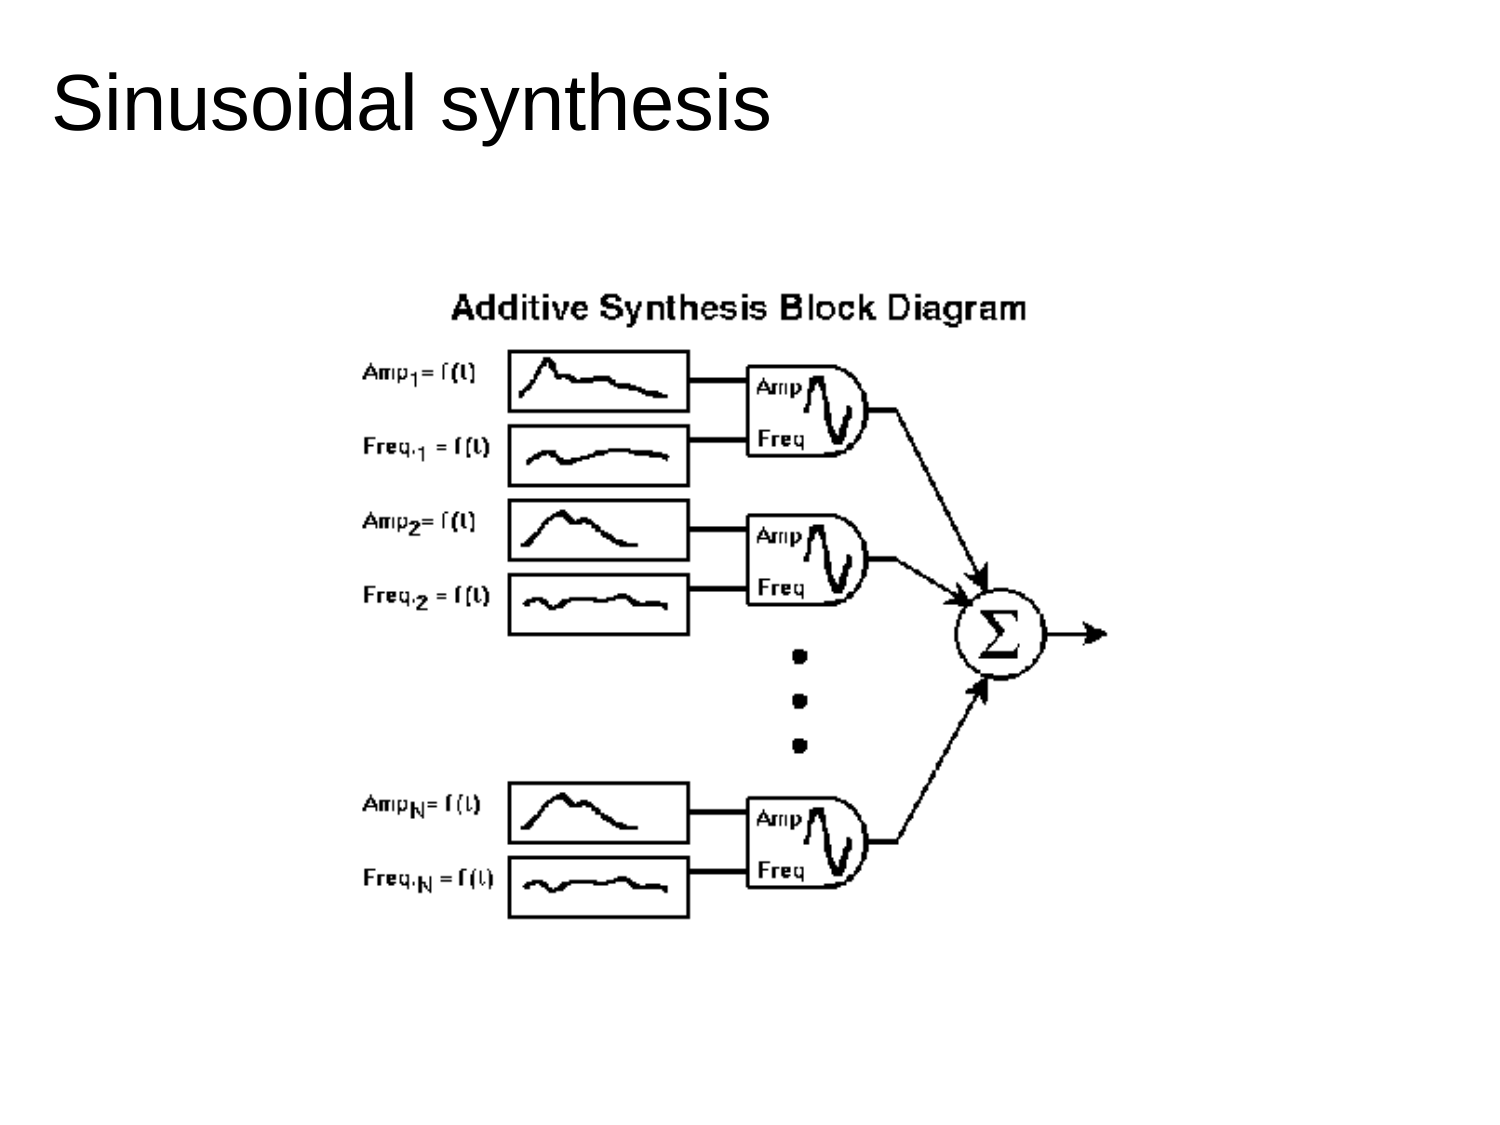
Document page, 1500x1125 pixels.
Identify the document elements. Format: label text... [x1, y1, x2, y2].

title Sinusoidal synthesis [51, 9, 1402, 198]
picture [348, 272, 1126, 938]
